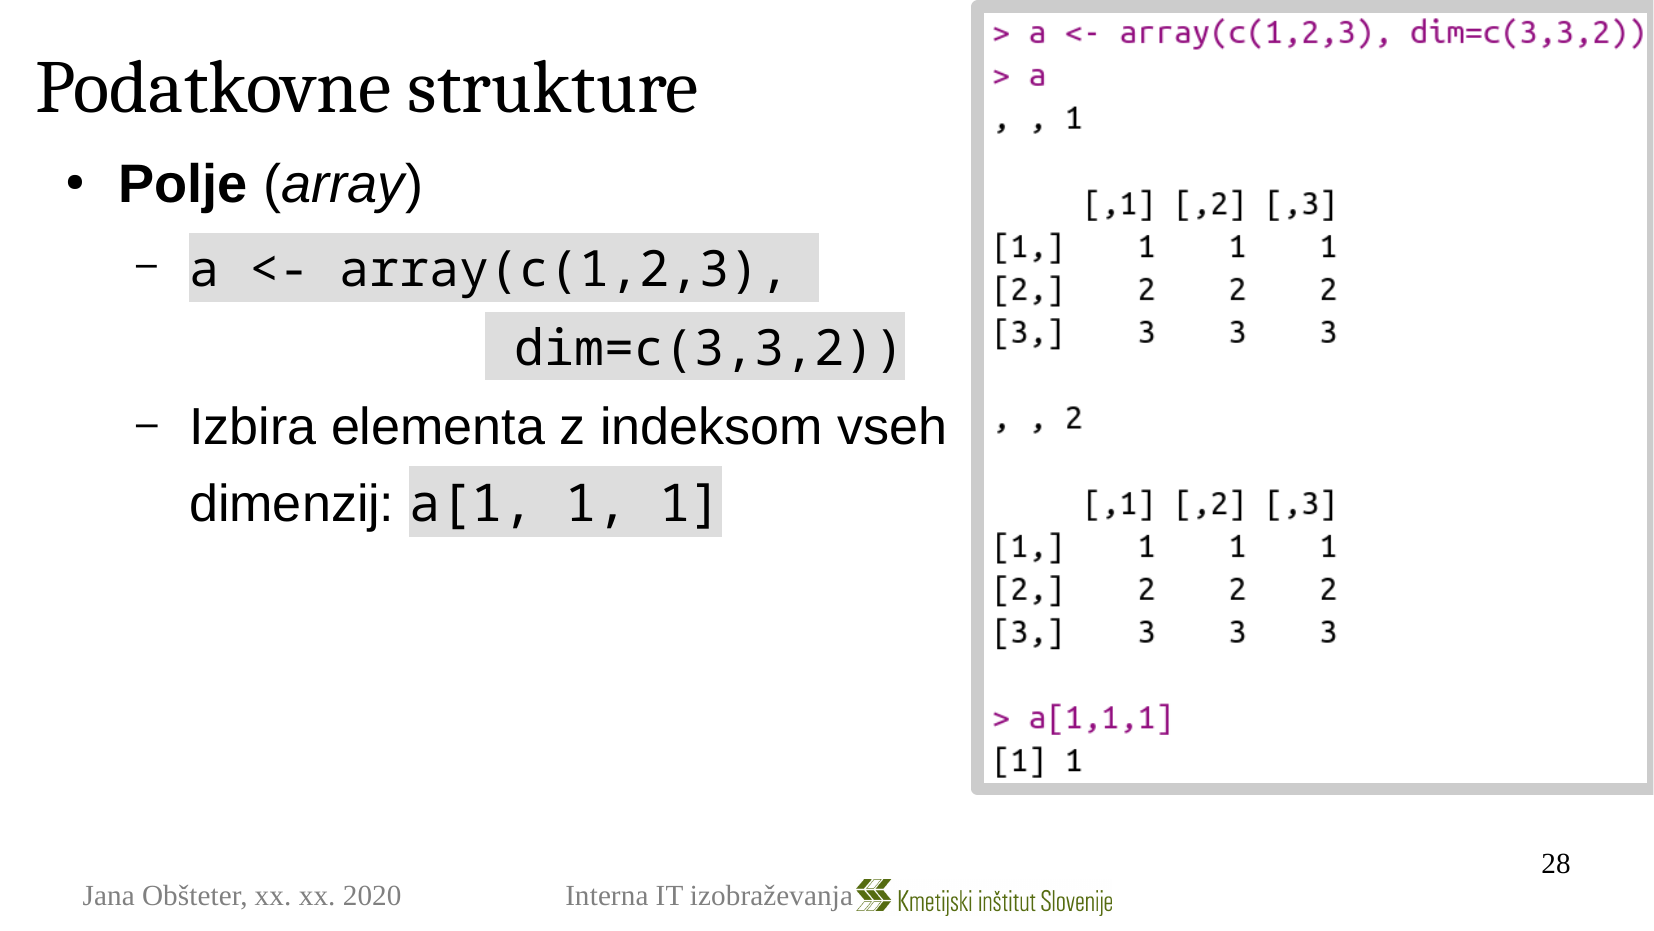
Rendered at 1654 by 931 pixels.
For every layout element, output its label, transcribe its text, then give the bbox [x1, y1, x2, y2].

list Polje (array) a <- array(c(1,2,3), dim=c(3,3,2)) Izbira elementa z indeksom vseh dimenzij: a[1, 1, 1] [47, 144, 987, 815]
picture [983, 12, 1648, 783]
picture [856, 879, 1112, 916]
title Podatkovne strukture [35, 21, 971, 154]
